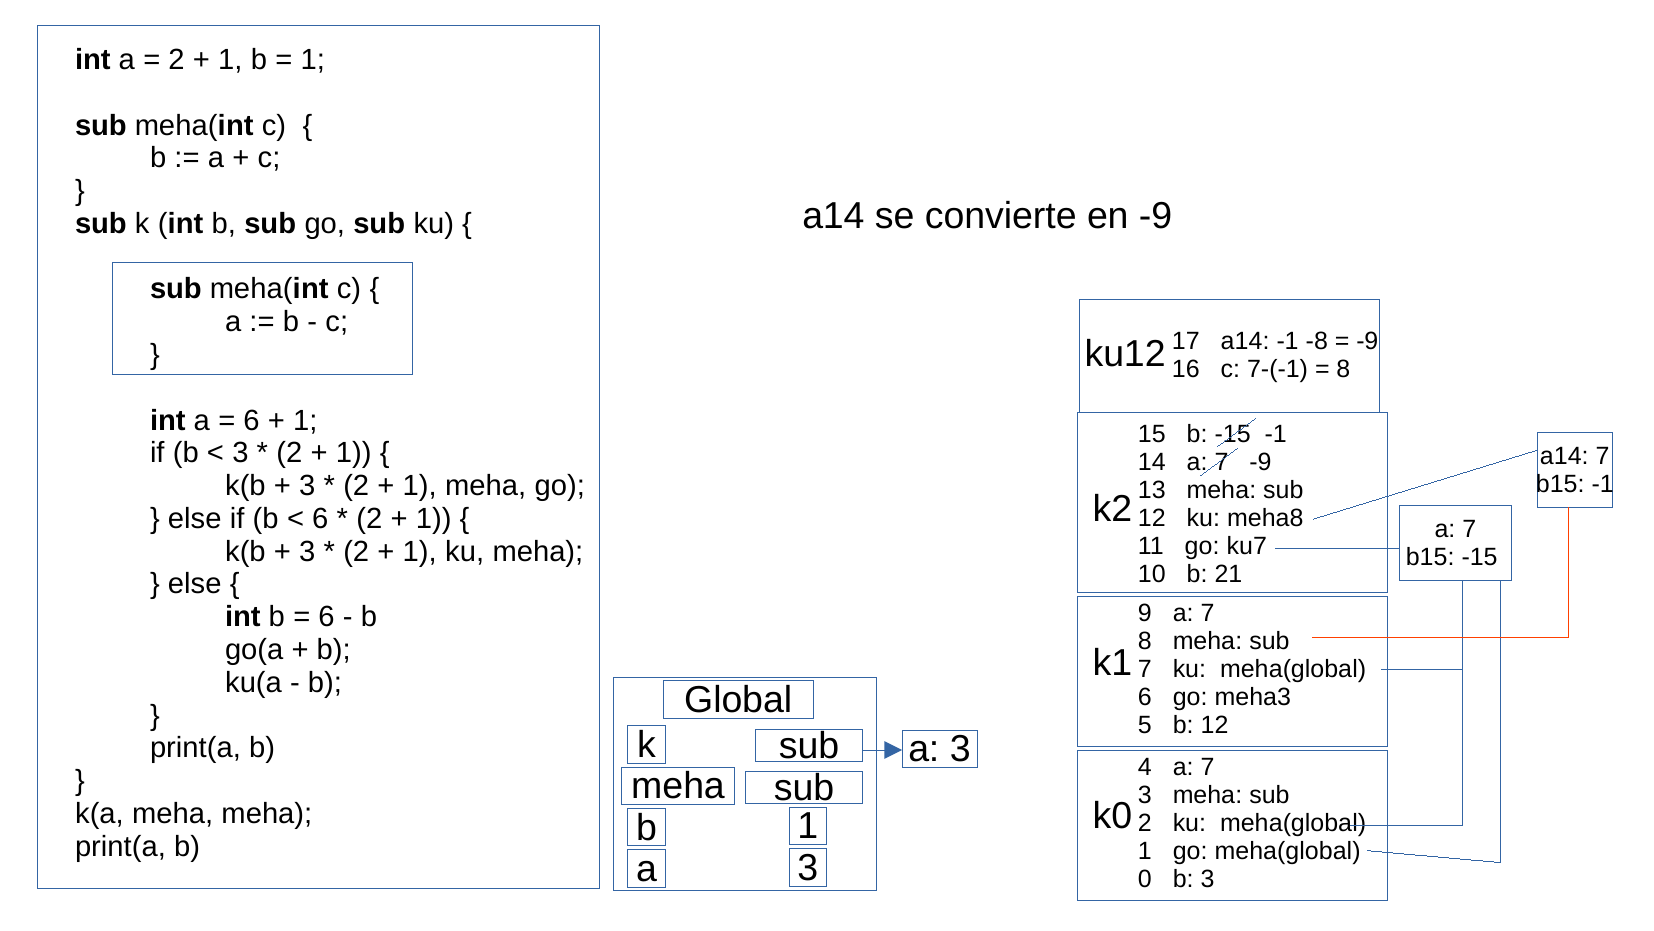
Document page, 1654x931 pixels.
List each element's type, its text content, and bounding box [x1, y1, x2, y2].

text_box 4 a: 7 3 meha: sub 2 ku: meha(global) 1 go: meha(global) 0 b: 3 [1123, 747, 1382, 901]
text_box a: 7 b15: -15 [1399, 505, 1512, 581]
text_box k2 [1077, 480, 1123, 538]
text_box a [627, 849, 666, 888]
text_box b [627, 808, 666, 846]
text_box 9 a: 7 8 meha: sub 7 ku: meha(global) 6 go: meha3 5 b: 12 [1123, 593, 1382, 747]
text_box a14: 7 b15: -1 [1537, 432, 1613, 508]
subtitle int a = 2 + 1, b = 1; sub meha(int c) { b := a + c; } sub k (int b, sub go, sub ku) { sub meha(int c) { a := b - c; } int a = 6 + 1; if (b < 3 * (2 + 1)) { k(b + 3 * (2 + 1), meha, go); } else if (b < 6 * (2 + 1)) { k(b + 3 * (2 + 1), ku, meha); } else { int b = 6 - b go(a + b); ku(a - b); } print(a, b) } k(a, meha, meha); print(a, b) [75, 43, 638, 863]
text_box 15 b: -15 -1 14 a: 7 -9 13 meha: sub 12 ku: meha8 11 go: ku7 10 b: 21 [1123, 412, 1319, 596]
text_box k [627, 725, 666, 764]
text_box Global [663, 680, 814, 719]
text_box 3 [789, 848, 827, 887]
text_box 17 a14: -1 -8 = -9 16 c: 7-(-1) = 8 [1157, 319, 1394, 391]
text_box meha [621, 767, 735, 805]
text_box a: 3 [902, 730, 978, 768]
text_box a14 se convierte en -9 [787, 187, 1292, 245]
text_box ku12 [1069, 324, 1157, 382]
text_box k0 [1077, 787, 1123, 845]
text_box sub [745, 771, 863, 804]
text_box sub [755, 729, 863, 762]
text_box 1 [789, 807, 827, 845]
text_box k1 [1077, 634, 1123, 691]
